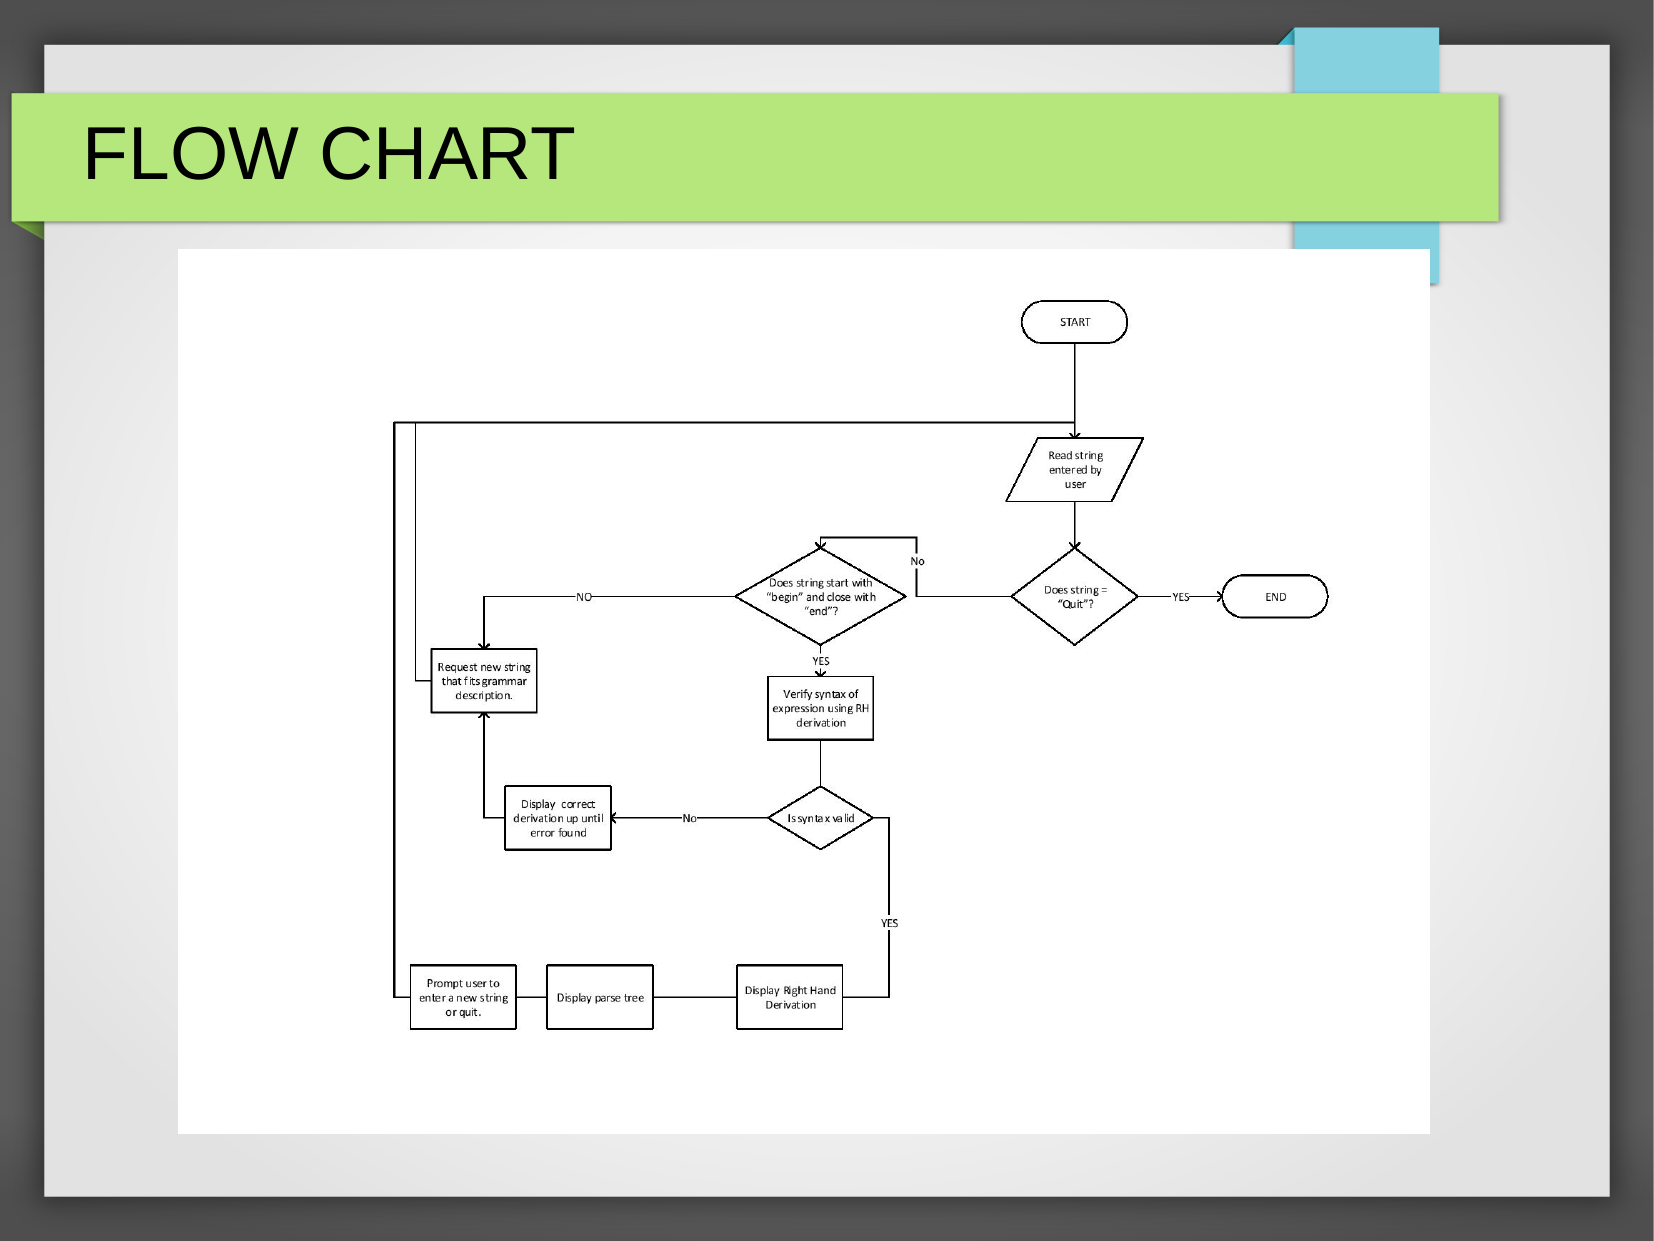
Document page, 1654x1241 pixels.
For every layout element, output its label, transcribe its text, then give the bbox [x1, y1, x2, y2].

title FLOW CHART [82, 94, 1264, 213]
picture [0, 0, 1654, 1241]
